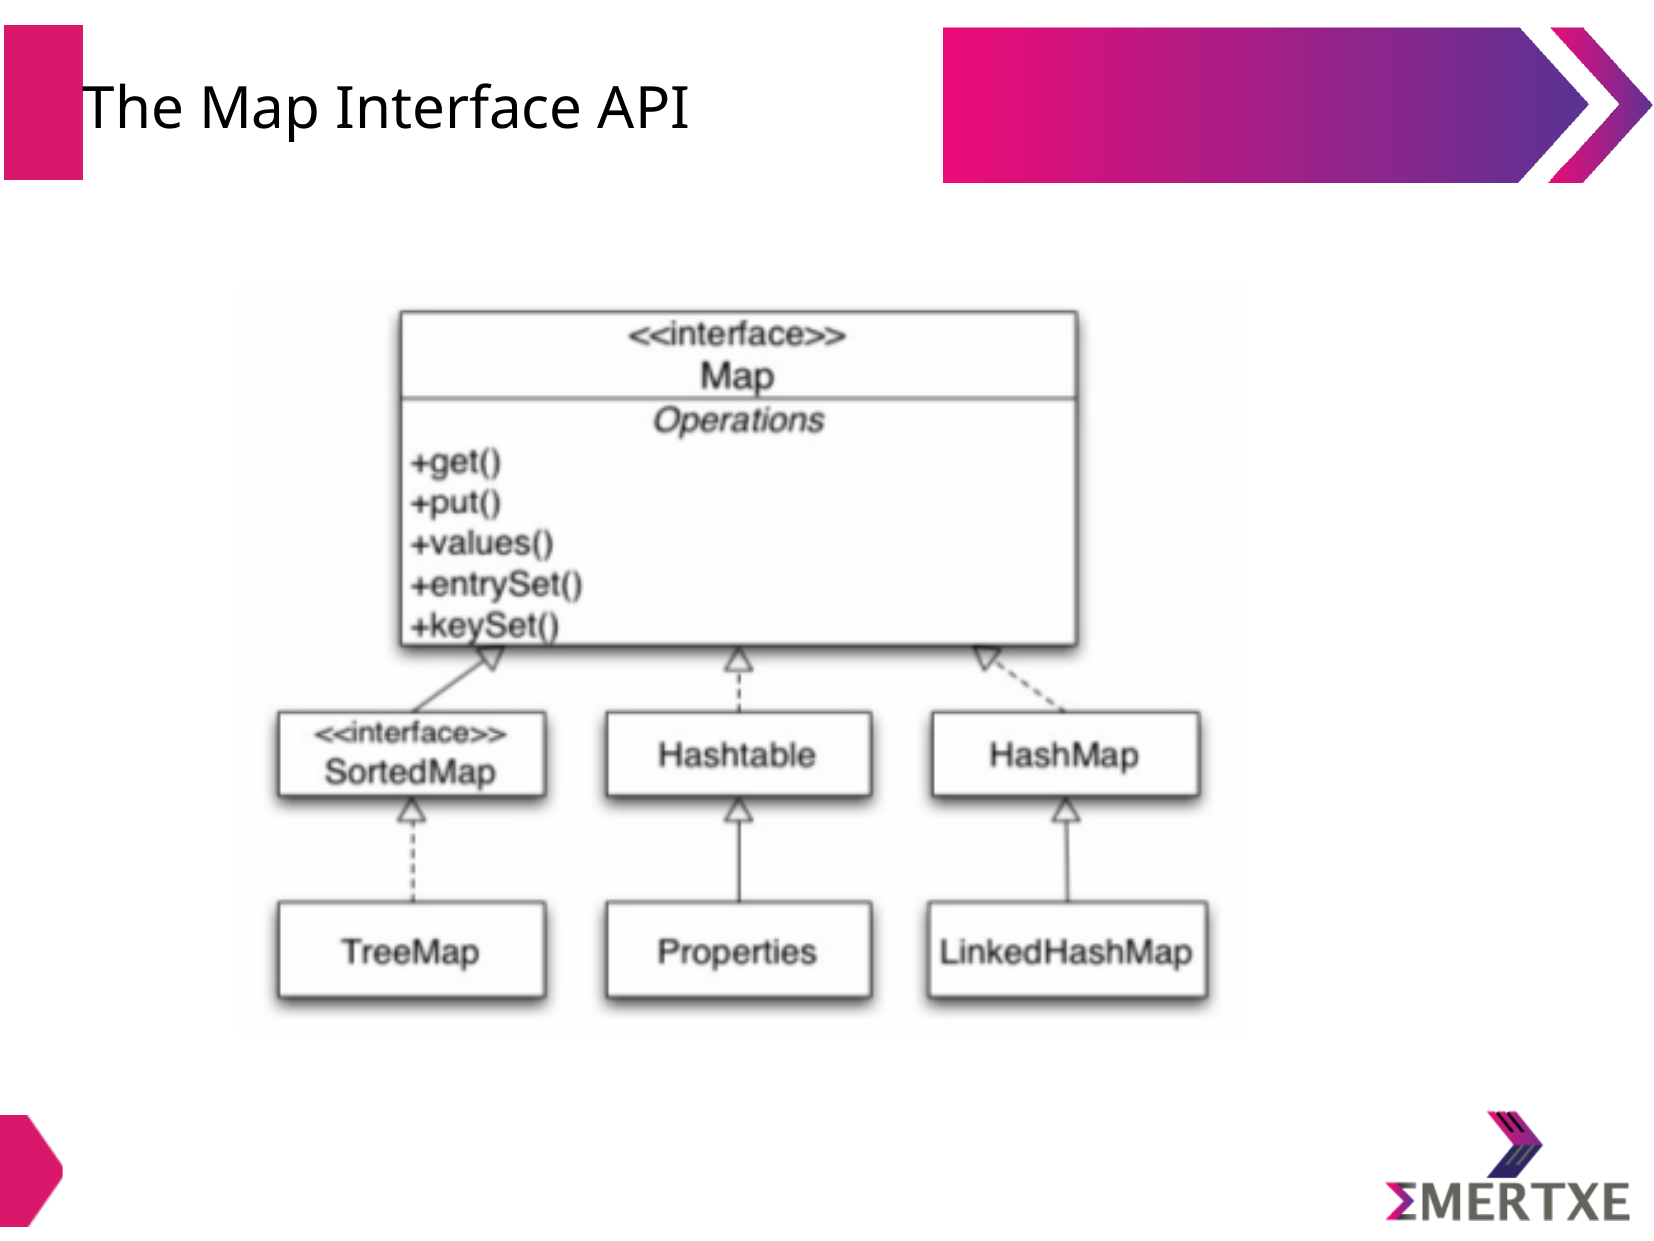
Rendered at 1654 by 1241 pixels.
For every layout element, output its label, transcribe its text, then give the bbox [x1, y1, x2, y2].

picture [225, 284, 1276, 1036]
picture [1385, 1107, 1631, 1221]
title The Map Interface API [82, 2, 1571, 210]
picture [1571, 27, 1653, 183]
